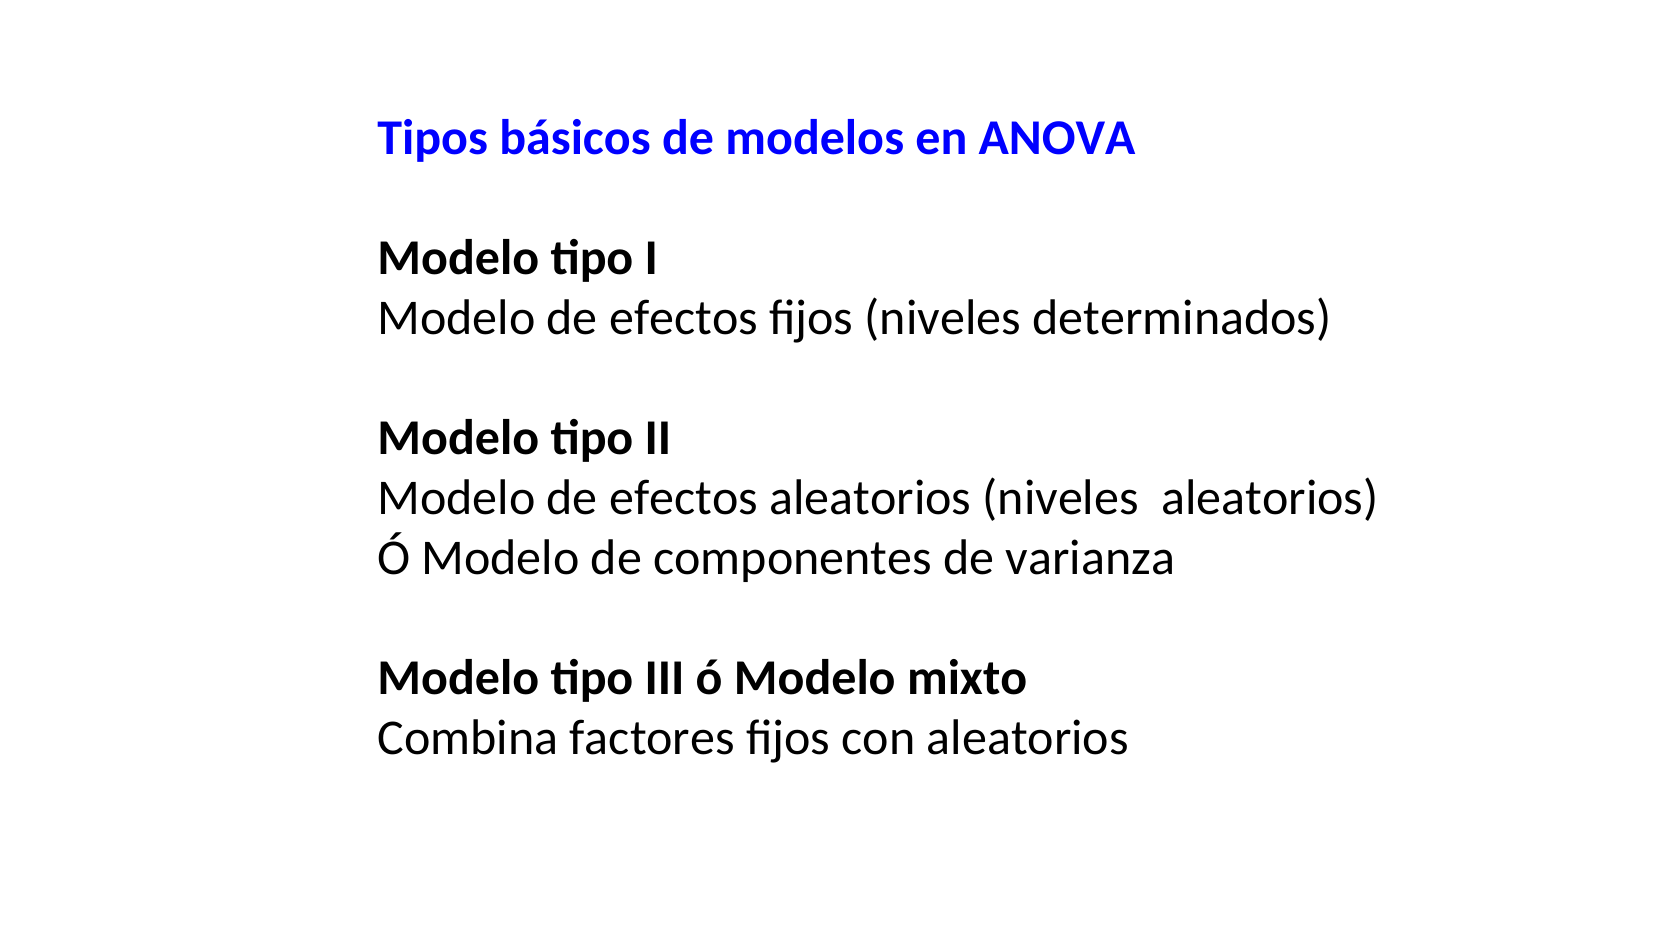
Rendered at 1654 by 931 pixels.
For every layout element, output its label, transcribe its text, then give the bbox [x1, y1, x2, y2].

text_box Tipos básicos de modelos en ANOVA Modelo tipo I Modelo de efectos fijos (niveles determinados) Modelo tipo II Modelo de efectos aleatorios (niveles aleatorios) Ó Modelo de componentes de varianza Modelo tipo III ó Modelo mixto Combina factores fijos con aleatorios [362, 96, 1395, 833]
